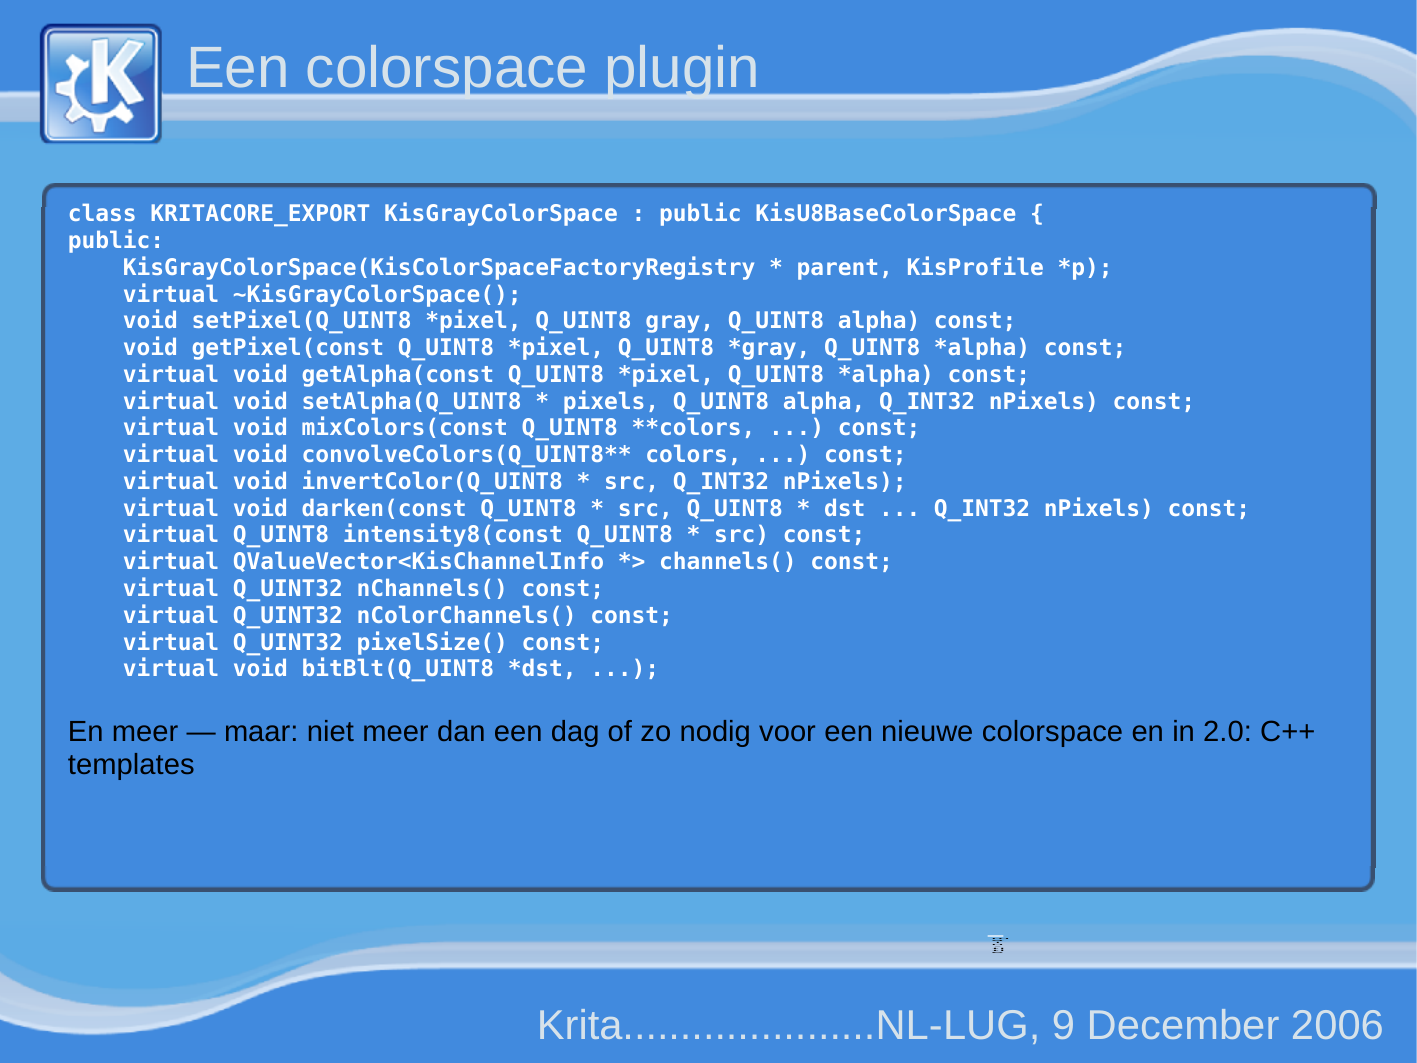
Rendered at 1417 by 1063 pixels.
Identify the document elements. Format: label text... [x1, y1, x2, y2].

chart [987, 935, 1009, 957]
picture [0, 0, 1417, 1063]
text_box Een colorspace plugin [171, 27, 1048, 105]
text_box class KRITACORE_EXPORT KisGrayColorSpace : public KisU8BaseColorSpace { public: KisGrayColorSpace(KisColorSpaceFactoryRegistry * parent, KisProfile *p); virtual ~KisGrayColorSpace(); void setPixel(Q_UINT8 *pixel, Q_UINT8 gray, Q_UINT8 alpha) const; void getPixel(const Q_UINT8 *pixel, Q_UINT8 *gray, Q_UINT8 *alpha) const; virtual void getAlpha(const Q_UINT8 *pixel, Q_UINT8 *alpha) const; virtual void setAlpha(Q_UINT8 * pixels, Q_UINT8 alpha, Q_INT32 nPixels) const; virtual void mixColors(const Q_UINT8 **colors, ...) const; virtual void convolveColors(Q_UINT8** colors, ...) const; virtual void invertColor(Q_UINT8 * src, Q_INT32 nPixels); virtual void darken(const Q_UINT8 * src, Q_UINT8 * dst ... Q_INT32 nPixels) const; virtual Q_UINT8 intensity8(const Q_UINT8 * src) const; virtual QValueVector<KisChannelInfo *> channels() const; virtual Q_UINT32 nChannels() const; virtual Q_UINT32 nColorChannels() const; virtual Q_UINT32 pixelSize() const; virtual void bitBlt(Q_UINT8 *dst, ...); En meer — maar: niet meer dan een dag of zo nodig voor een nieuwe colorspace en in 2.0: C++ templates [53, 193, 1356, 879]
